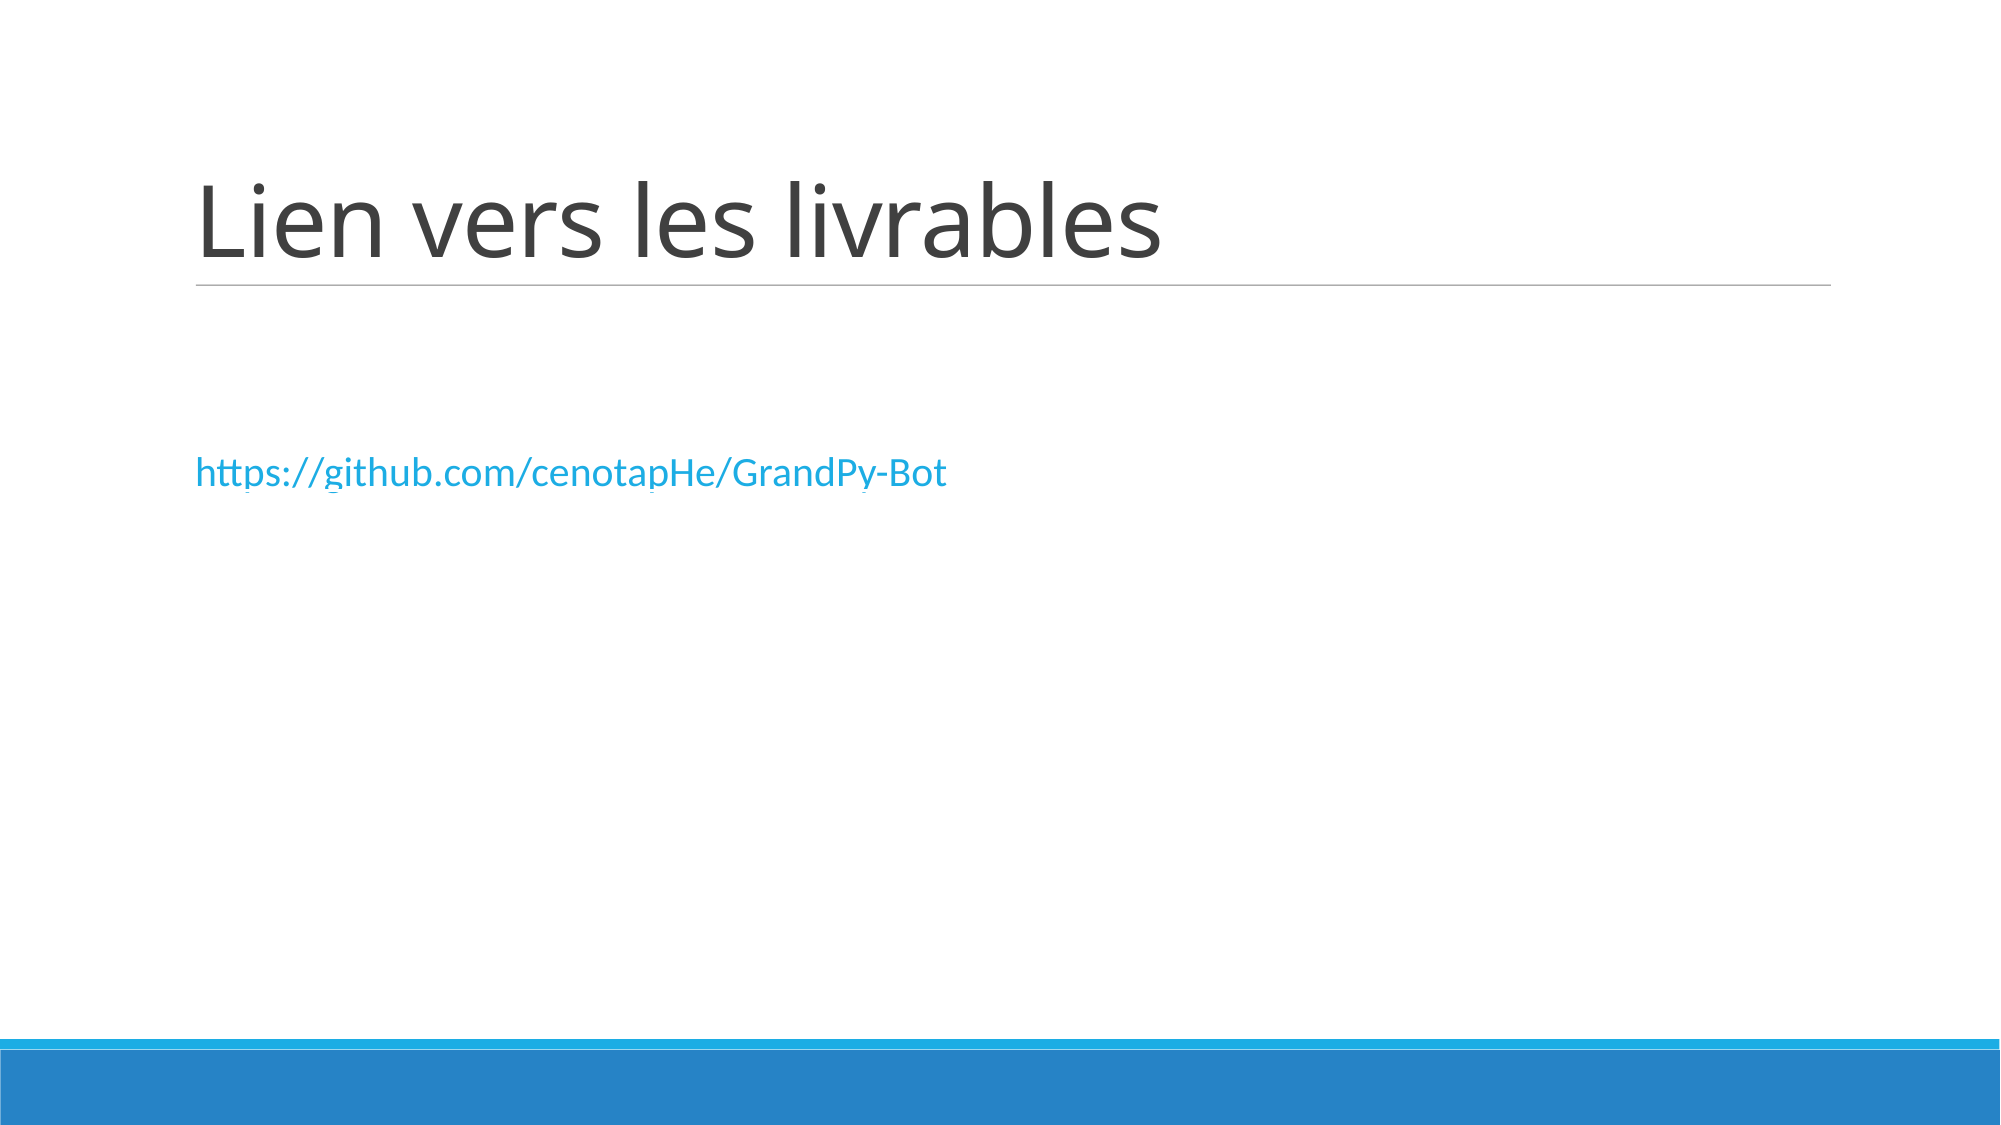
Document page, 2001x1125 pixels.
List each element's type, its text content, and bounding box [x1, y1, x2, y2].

text_box https://github.com/cenotapHe/GrandPy-Bot [180, 302, 1830, 963]
text_box Lien vers les livrables [180, 47, 1830, 285]
